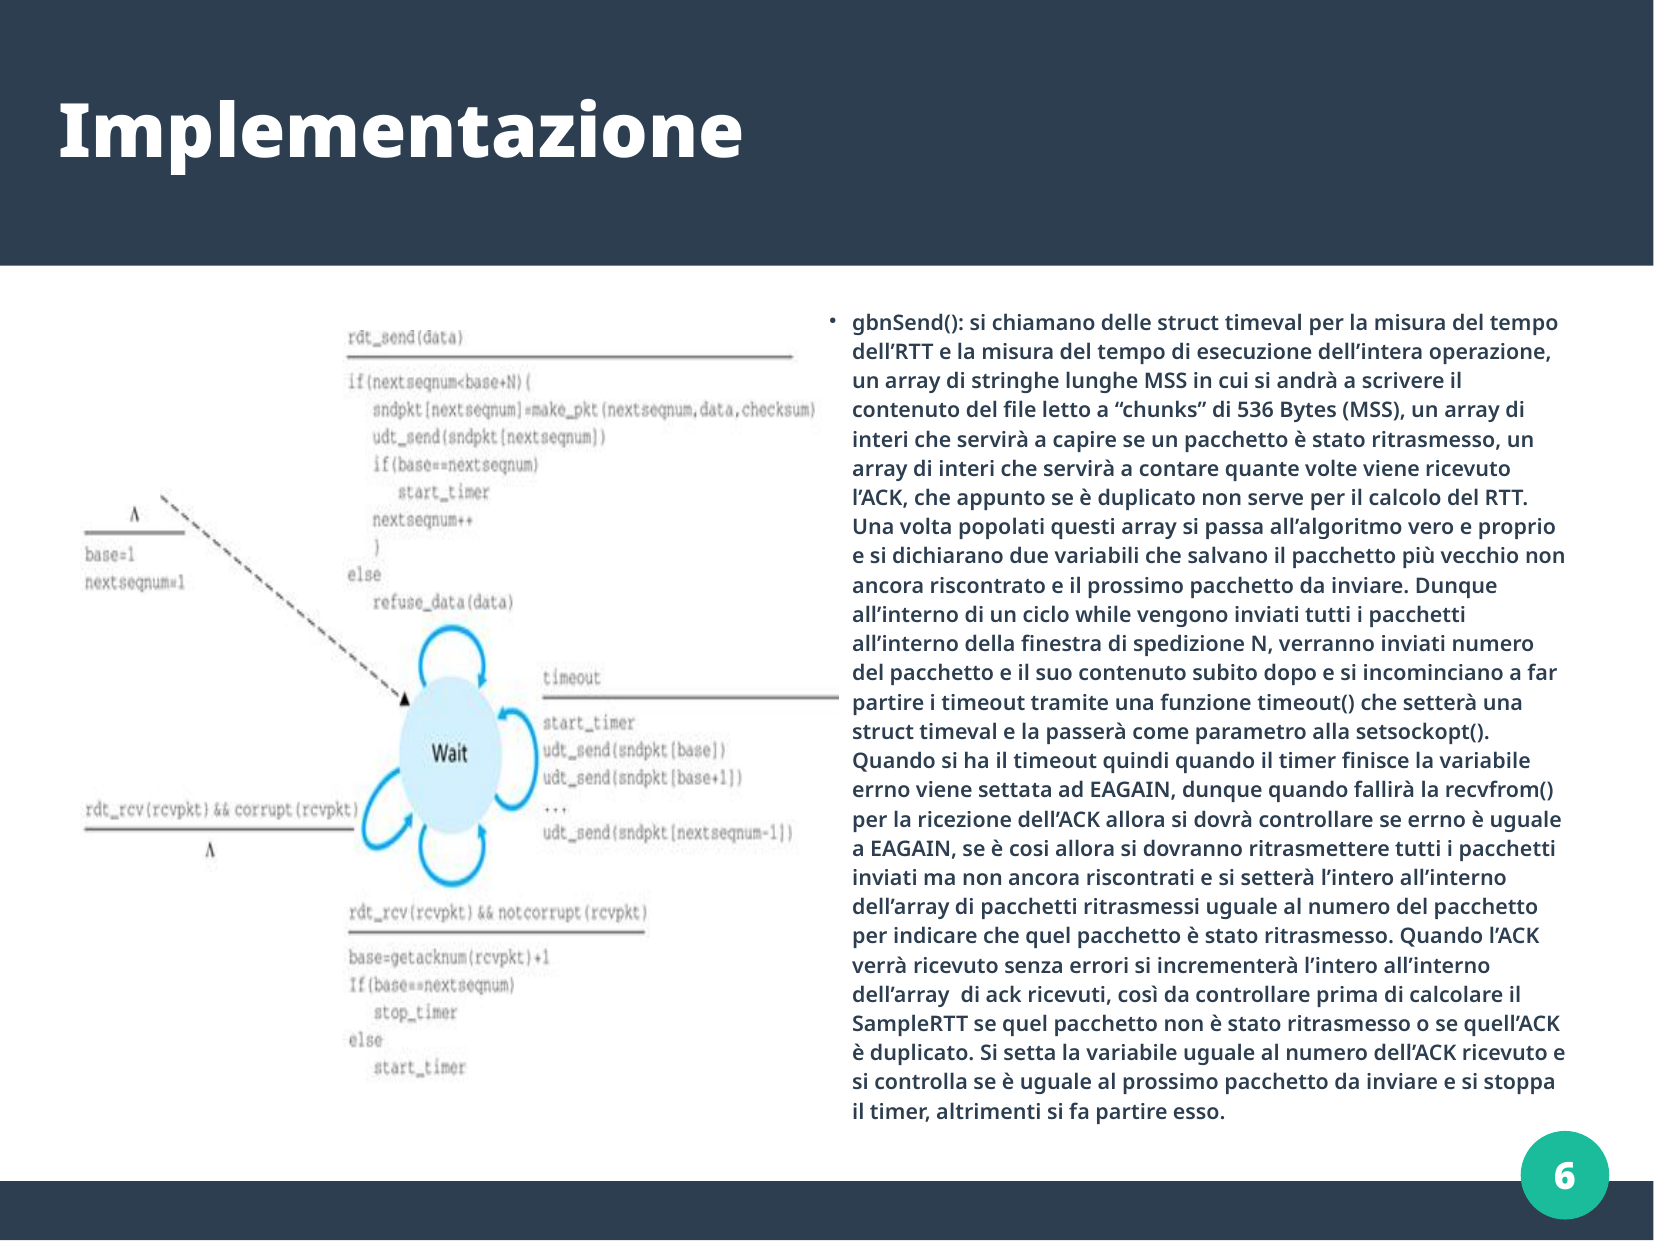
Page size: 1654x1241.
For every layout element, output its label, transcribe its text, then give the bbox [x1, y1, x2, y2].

list gbnSend(): si chiamano delle struct timeval per la misura del tempo dell’RTT e la misura del tempo di esecuzione dell’intera operazione, un array di stringhe lunghe MSS in cui si andrà a scrivere il contenuto del file letto a “chunks” di 536 Bytes (MSS), un array di interi che servirà a capire se un pacchetto è stato ritrasmesso, un array di interi che servirà a contare quante volte viene ricevuto l’ACK, che appunto se è duplicato non serve per il calcolo del RTT. Una volta popolati questi array si passa all’algoritmo vero e proprio e si dichiarano due variabili che salvano il pacchetto più vecchio non ancora riscontrato e il prossimo pacchetto da inviare. Dunque all’interno di un ciclo while vengono inviati tutti i pacchetti all’interno della finestra di spedizione N, verranno inviati numero del pacchetto e il suo contenuto subito dopo e si incominciano a far partire i timeout tramite una funzione timeout() che setterà una struct timeval e la passerà come parametro alla setsockopt(). Quando si ha il timeout quindi quando il timer finisce la variabile errno viene settata ad EAGAIN, dunque quando fallirà la recvfrom() per la ricezione dell’ACK allora si dovrà controllare se errno è uguale a EAGAIN, se è cosi allora si dovranno ritrasmettere tutti i pacchetti inviati ma non ancora riscontrati e si setterà l’intero all’interno dell’array di pacchetti ritrasmessi uguale al numero del pacchetto per indicare che quel pacchetto è stato ritrasmesso. Quando l’ACK verrà ricevuto senza errori si incrementerà l’intero all’interno dell’array di ack ricevuti, così da controllare prima di calcolare il SampleRTT se quel pacchetto non è stato ritrasmesso o se quell’ACK è duplicato. Si setta la variabile uguale al numero dell’ACK ricevuto e si controlla se è uguale al prossimo pacchetto da inviare e si stoppa il timer, altrimenti si fa partire esso. [821, 307, 1571, 1134]
picture [35, 330, 839, 1087]
title Implementazione [59, 49, 1595, 207]
